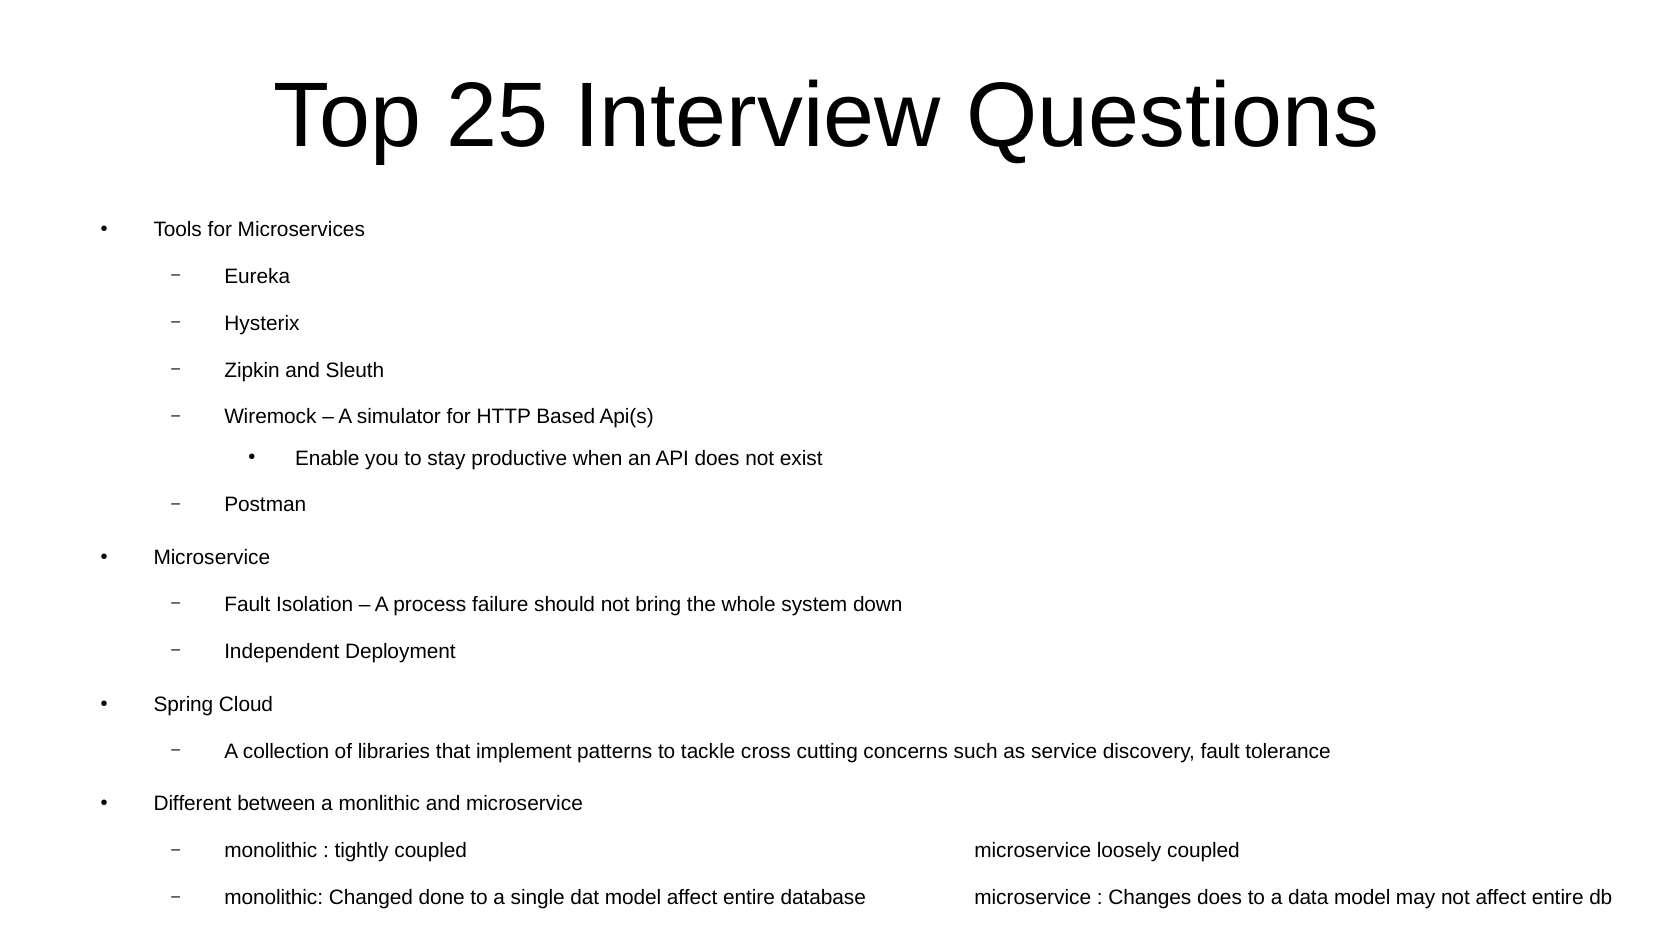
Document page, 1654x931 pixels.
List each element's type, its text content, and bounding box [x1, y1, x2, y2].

list Tools for Microservices Eureka Hysterix Zipkin and Sleuth Wiremock – A simulator for HTTP Based Api(s) Enable you to stay productive when an API does not exist Postman Microservice Fault Isolation – A process failure should not bring the whole system down Independent Deployment Spring Cloud A collection of libraries that implement patterns to tackle cross cutting concerns such as service discovery, fault tolerance Different between a monlithic and microservice monolithic : tightly coupled microservice loosely coupled monolithic: Changed done to a single dat model affect entire database microservice : Changes does to a data model may not affect entire db [82, 217, 1636, 916]
title Top 25 Interview Questions [82, 37, 1571, 193]
